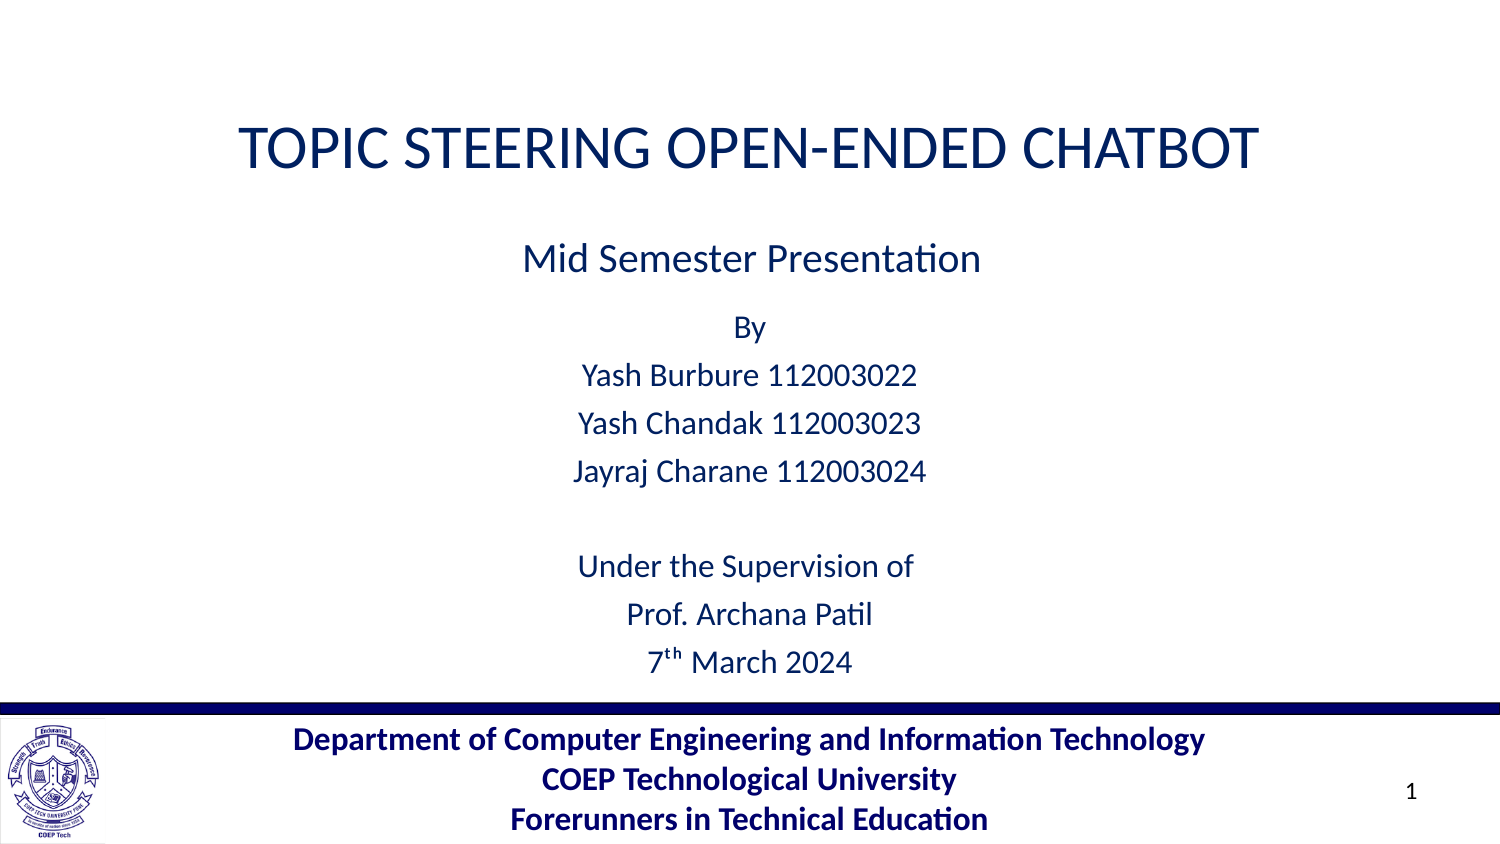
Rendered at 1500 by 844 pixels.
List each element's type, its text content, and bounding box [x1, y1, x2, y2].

text_box [0, 718, 106, 844]
text_box TOPIC STEERING OPEN-ENDED CHATBOT [7, 91, 1493, 181]
text_box By Yash Burbure 112003022 Yash Chandak 112003023 Jayraj Charane 112003024 Under the Supervision of Prof. Archana Patil 7ᵗʰ March 2024 [7, 297, 1493, 681]
text_box Department of Computer Engineering and Information Technology COEP Technological University Forerunners in Technical Education [264, 702, 1235, 837]
text_box Mid Semester Presentation [9, 221, 1495, 282]
text_box 1 [1235, 768, 1418, 805]
text_box [0, 702, 264, 715]
text_box [1235, 702, 1500, 715]
